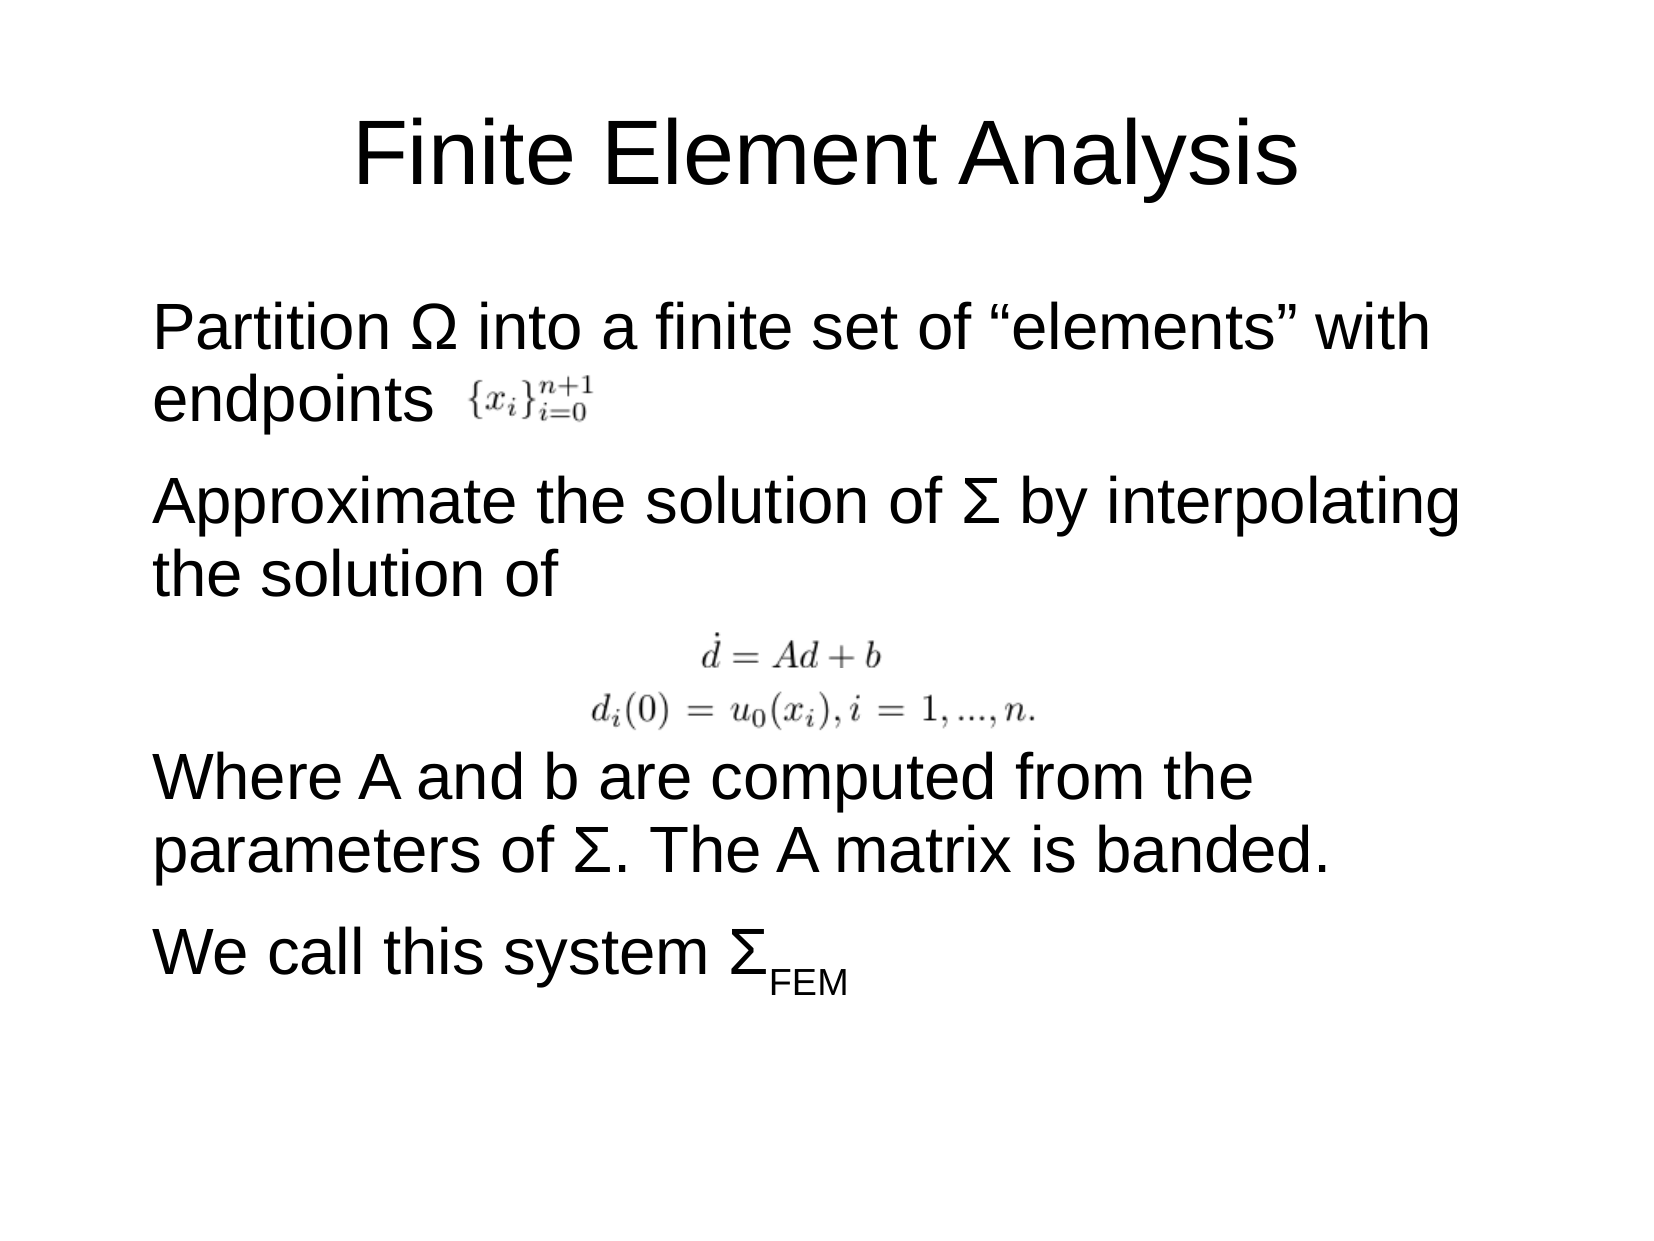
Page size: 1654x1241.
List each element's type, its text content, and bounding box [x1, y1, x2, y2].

list Partition Ω into a finite set of “elements” with endpoints Approximate the solution of Σ by interpolating the solution of Where A and b are computed from the parameters of Σ. The A matrix is banded. We call this system ΣFEM [82, 290, 1571, 1010]
picture [465, 374, 595, 424]
picture [585, 604, 1047, 736]
title Finite Element Analysis [82, 49, 1571, 257]
